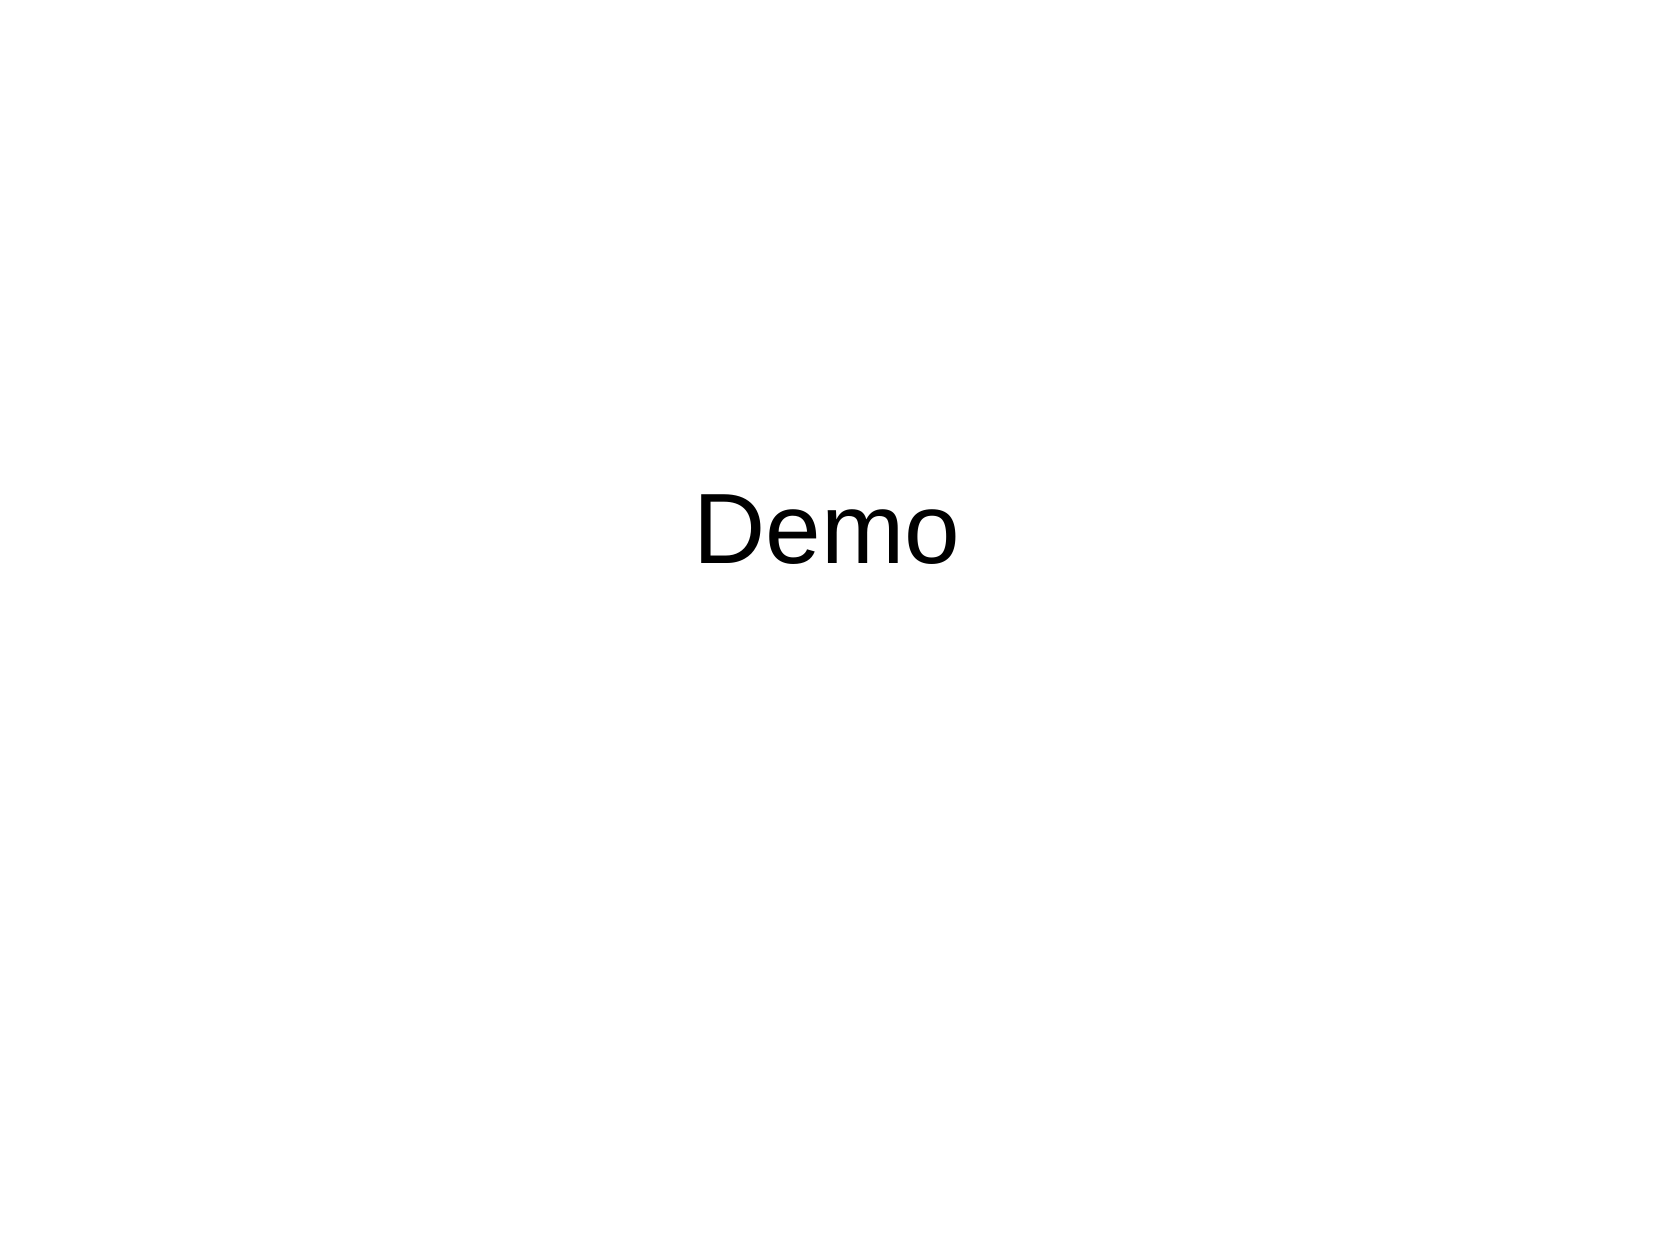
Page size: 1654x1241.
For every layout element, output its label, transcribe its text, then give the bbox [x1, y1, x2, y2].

subtitle Demo [82, 49, 1571, 1010]
